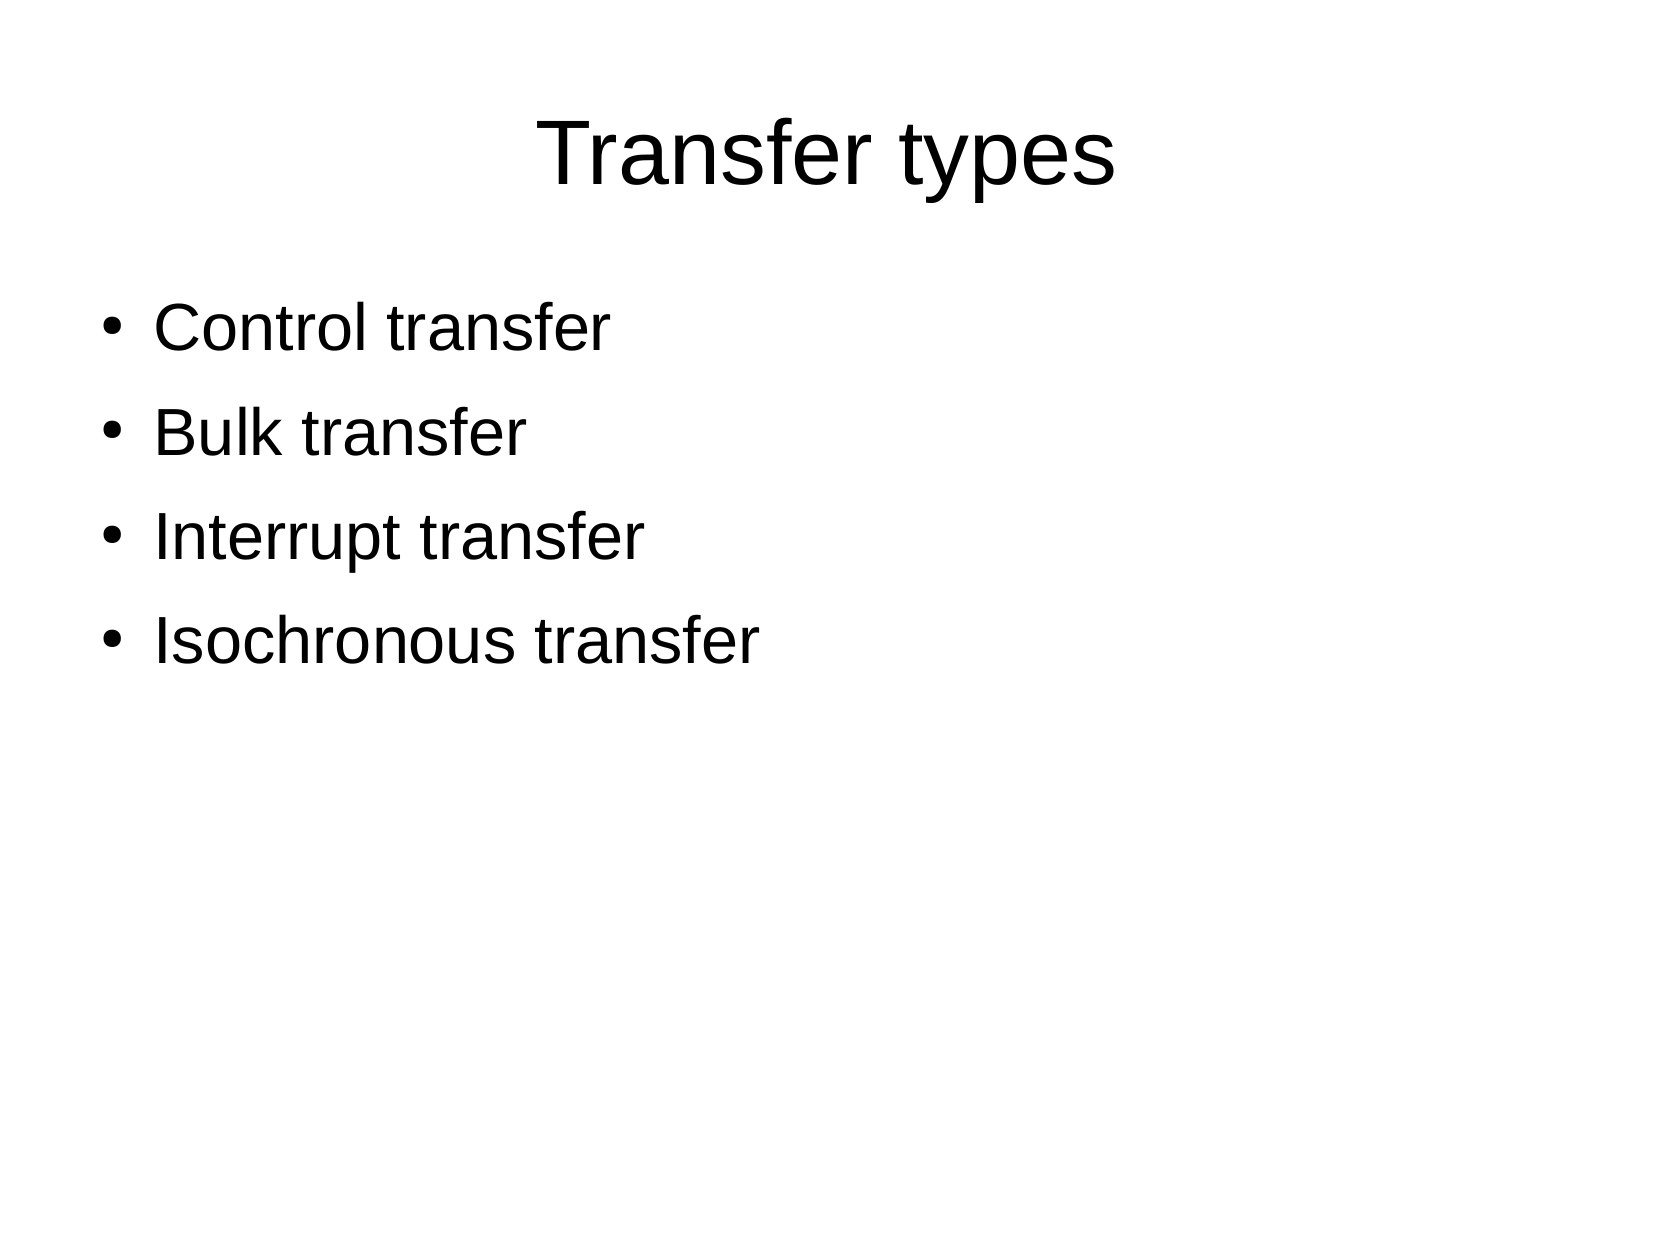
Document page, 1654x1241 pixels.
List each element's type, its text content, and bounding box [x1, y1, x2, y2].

list Control transfer Bulk transfer Interrupt transfer Isochronous transfer [82, 290, 1571, 1109]
title Transfer types [82, 49, 1571, 257]
